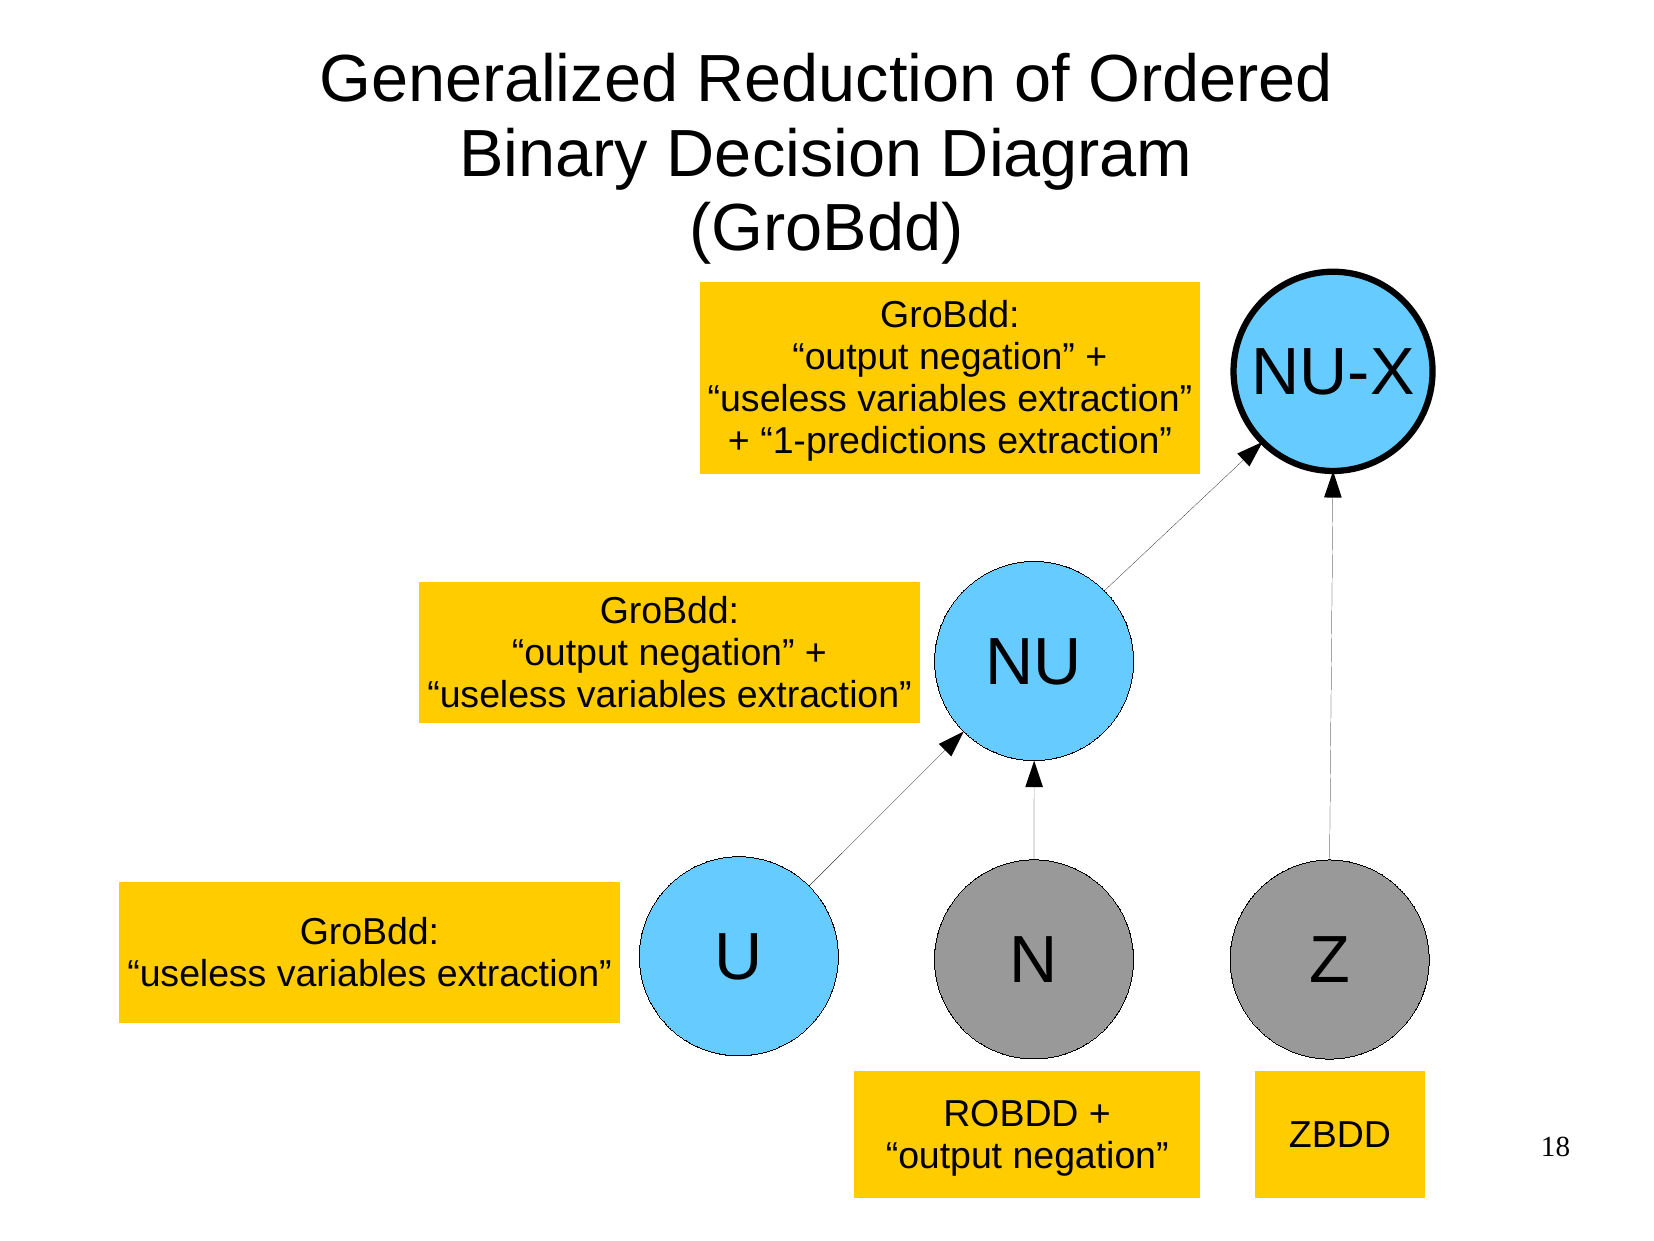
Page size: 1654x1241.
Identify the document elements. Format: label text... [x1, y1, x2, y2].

text_box NU-X [1233, 271, 1433, 471]
title Generalized Reduction of Ordered Binary Decision Diagram (GroBdd) [82, 40, 1571, 266]
text_box Z [1230, 859, 1430, 1060]
text_box N [934, 859, 1134, 1059]
text_box ROBDD + “output negation” [854, 1071, 1200, 1198]
text_box U [639, 856, 839, 1056]
text_box ZBDD [1255, 1071, 1425, 1198]
text_box GroBdd: “output negation” + “useless variables extraction” [419, 582, 920, 723]
text_box GroBdd: “useless variables extraction” [119, 882, 620, 1023]
text_box NU [934, 561, 1134, 761]
text_box GroBdd: “output negation” + “useless variables extraction” + “1-predictions extraction” [700, 282, 1200, 474]
